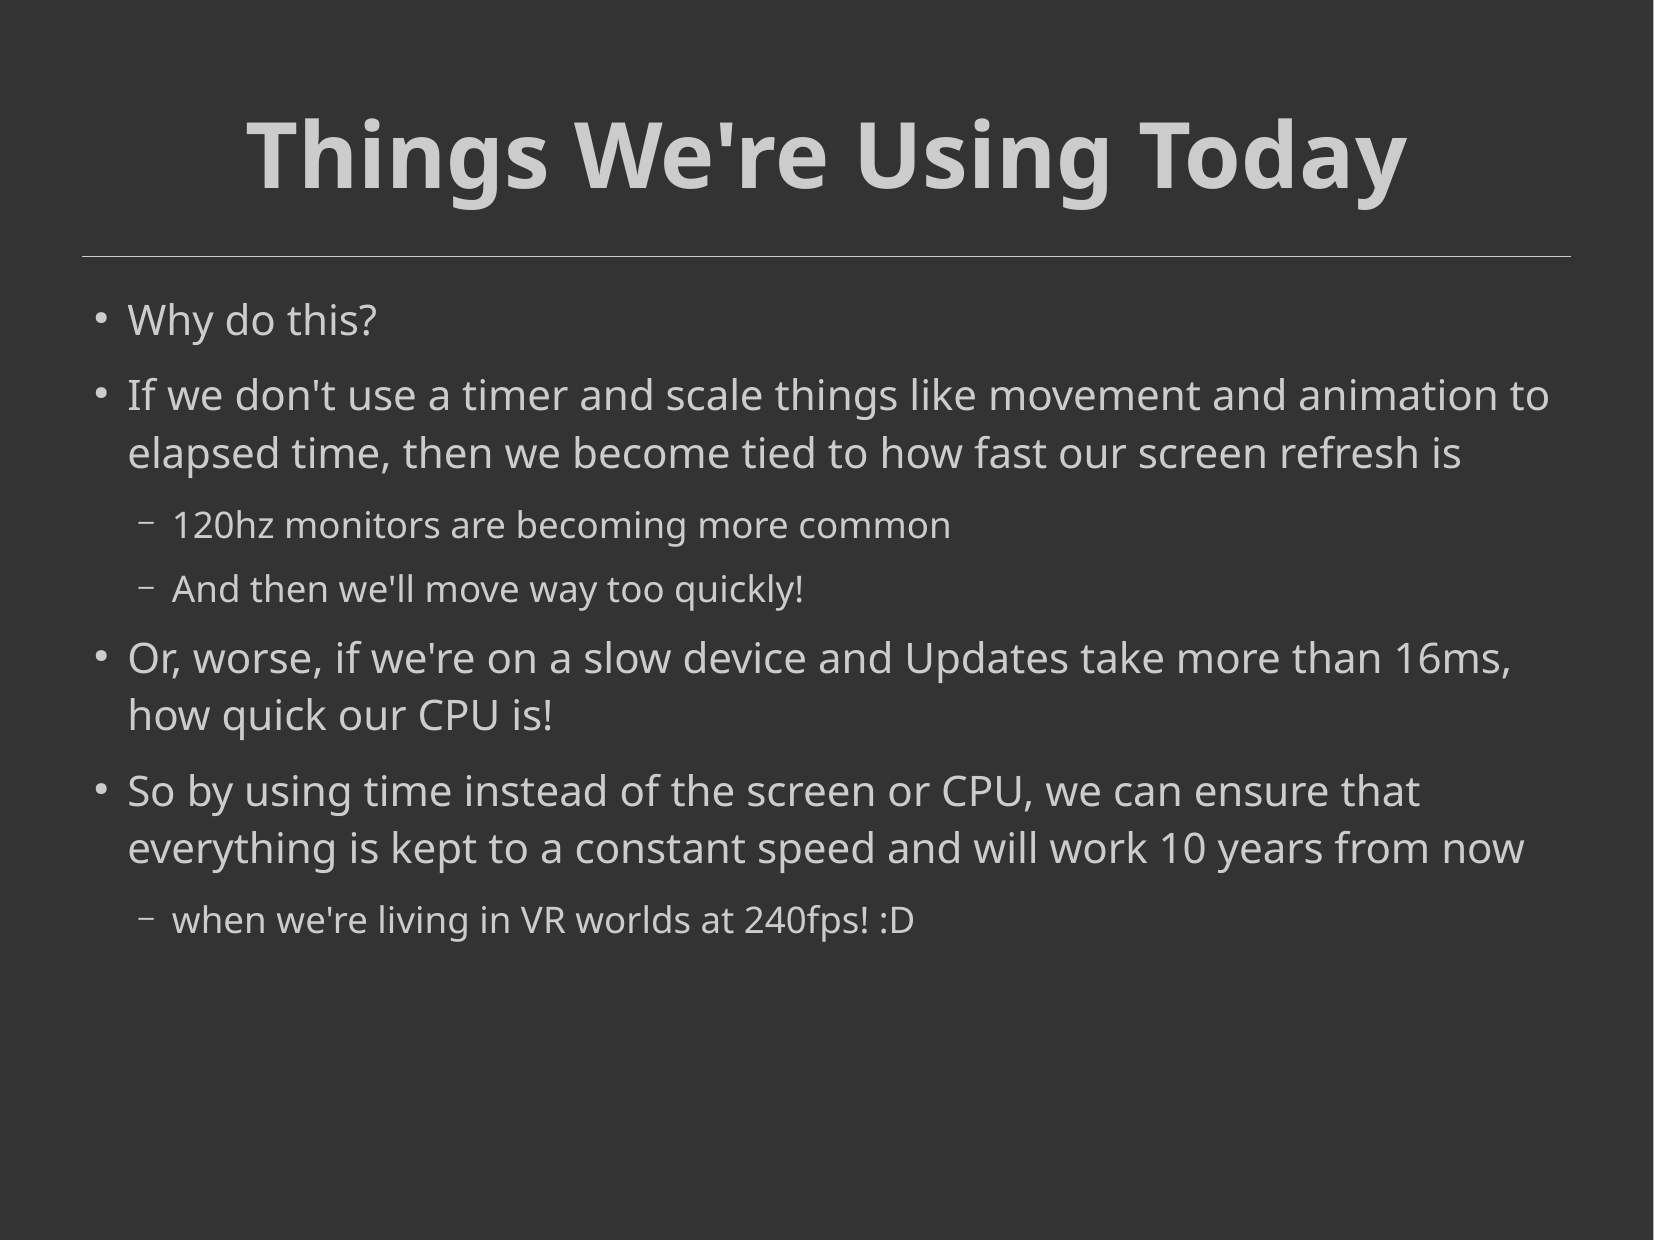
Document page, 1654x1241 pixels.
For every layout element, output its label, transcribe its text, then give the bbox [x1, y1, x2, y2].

list Why do this? If we don't use a timer and scale things like movement and animation to elapsed time, then we become tied to how fast our screen refresh is 120hz monitors are becoming more common And then we'll move way too quickly! Or, worse, if we're on a slow device and Updates take more than 16ms, how quick our CPU is! So by using time instead of the screen or CPU, we can ensure that everything is kept to a constant speed and will work 10 years from now when we're living in VR worlds at 240fps! :D [82, 290, 1571, 1010]
title Things We're Using Today [82, 49, 1571, 257]
